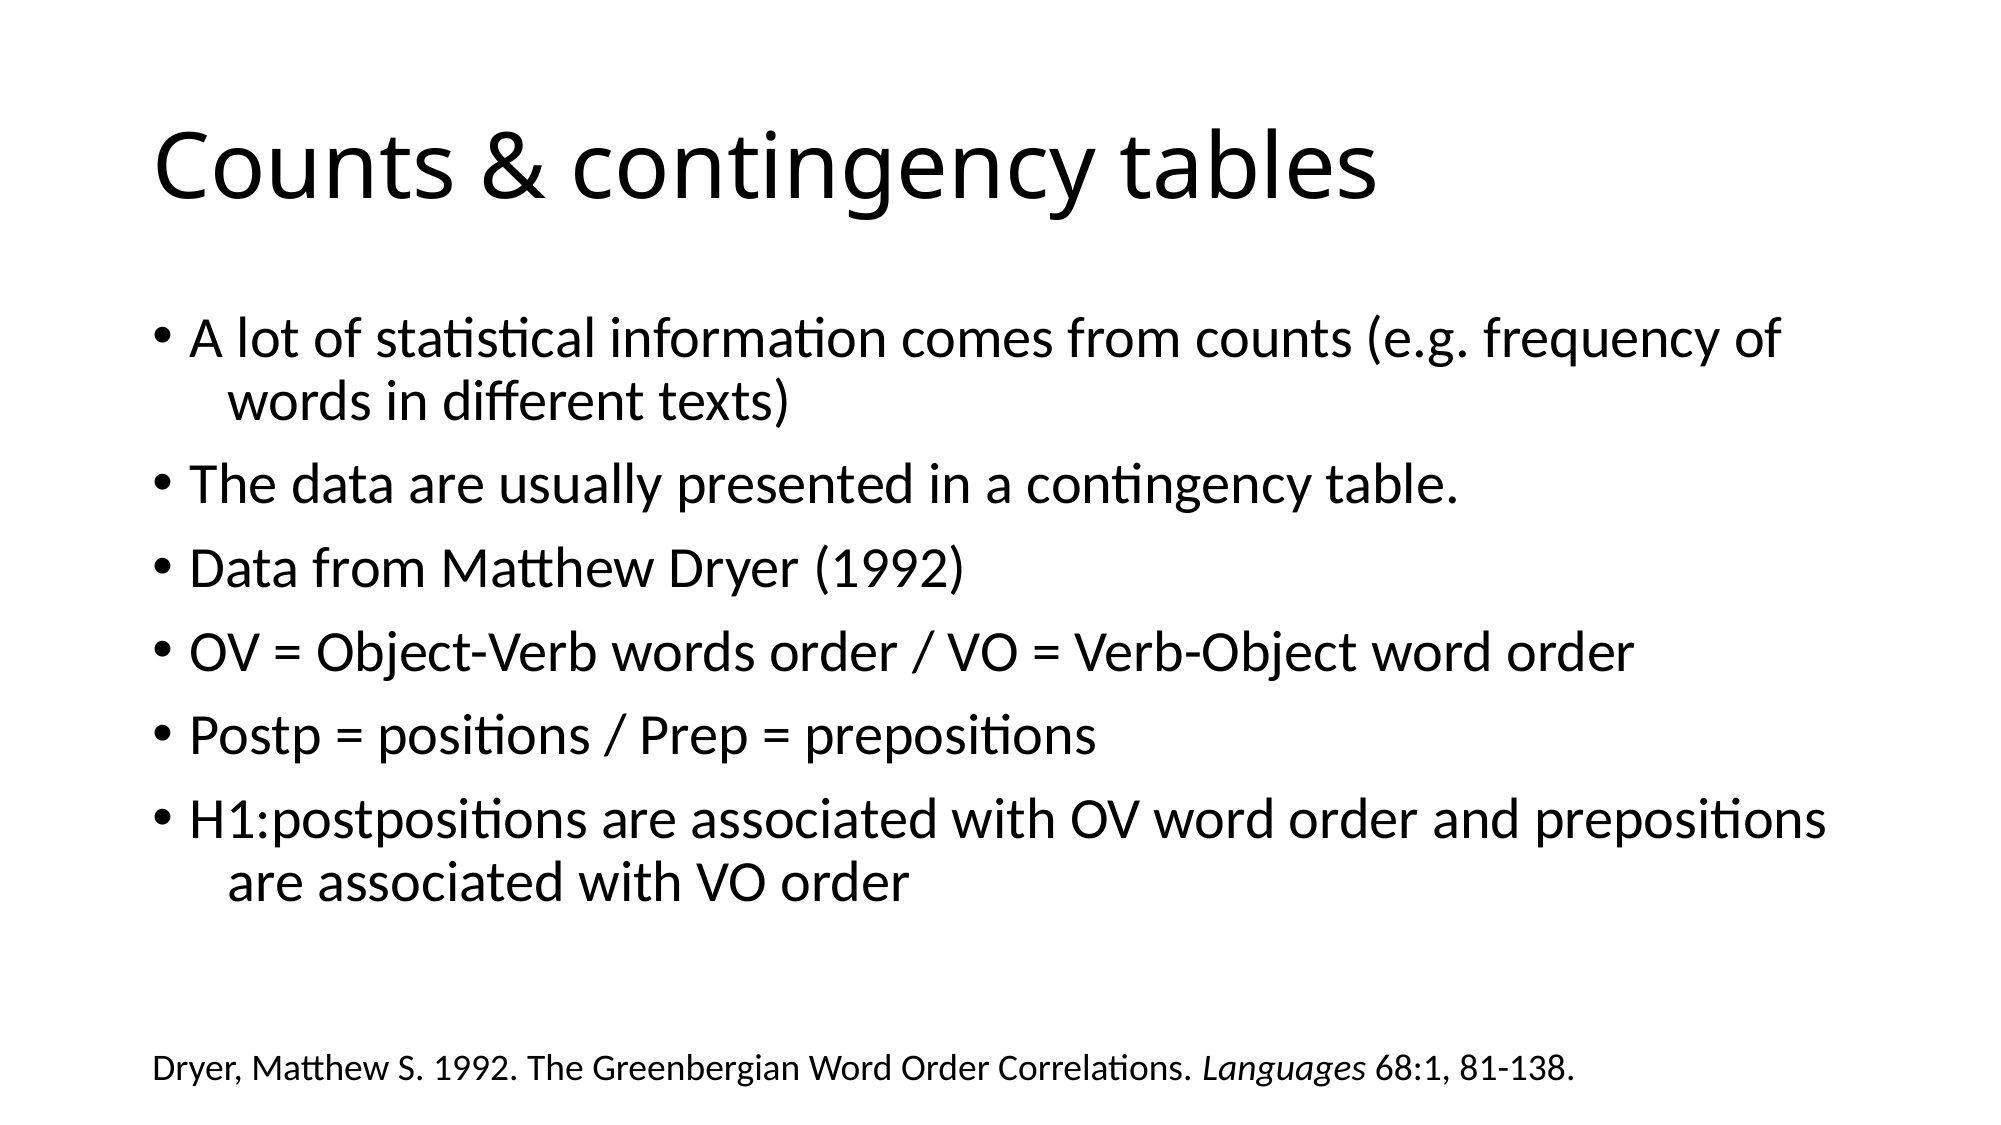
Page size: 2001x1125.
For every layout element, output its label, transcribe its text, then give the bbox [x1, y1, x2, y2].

title Counts & contingency tables [137, 59, 1863, 278]
text_box Dryer, Matthew S. 1992. The Greenbergian Word Order Correlations. Languages 68:1, 81-138. [137, 1035, 1753, 1097]
list A lot of statistical information comes from counts (e.g. frequency of words in different texts) The data are usually presented in a contingency table. Data from Matthew Dryer (1992) OV = Object-Verb words order / VO = Verb-Object word order Postp = positions / Prep = prepositions H1:postpositions are associated with OV word order and prepositions are associated with VO order [137, 299, 1863, 1014]
